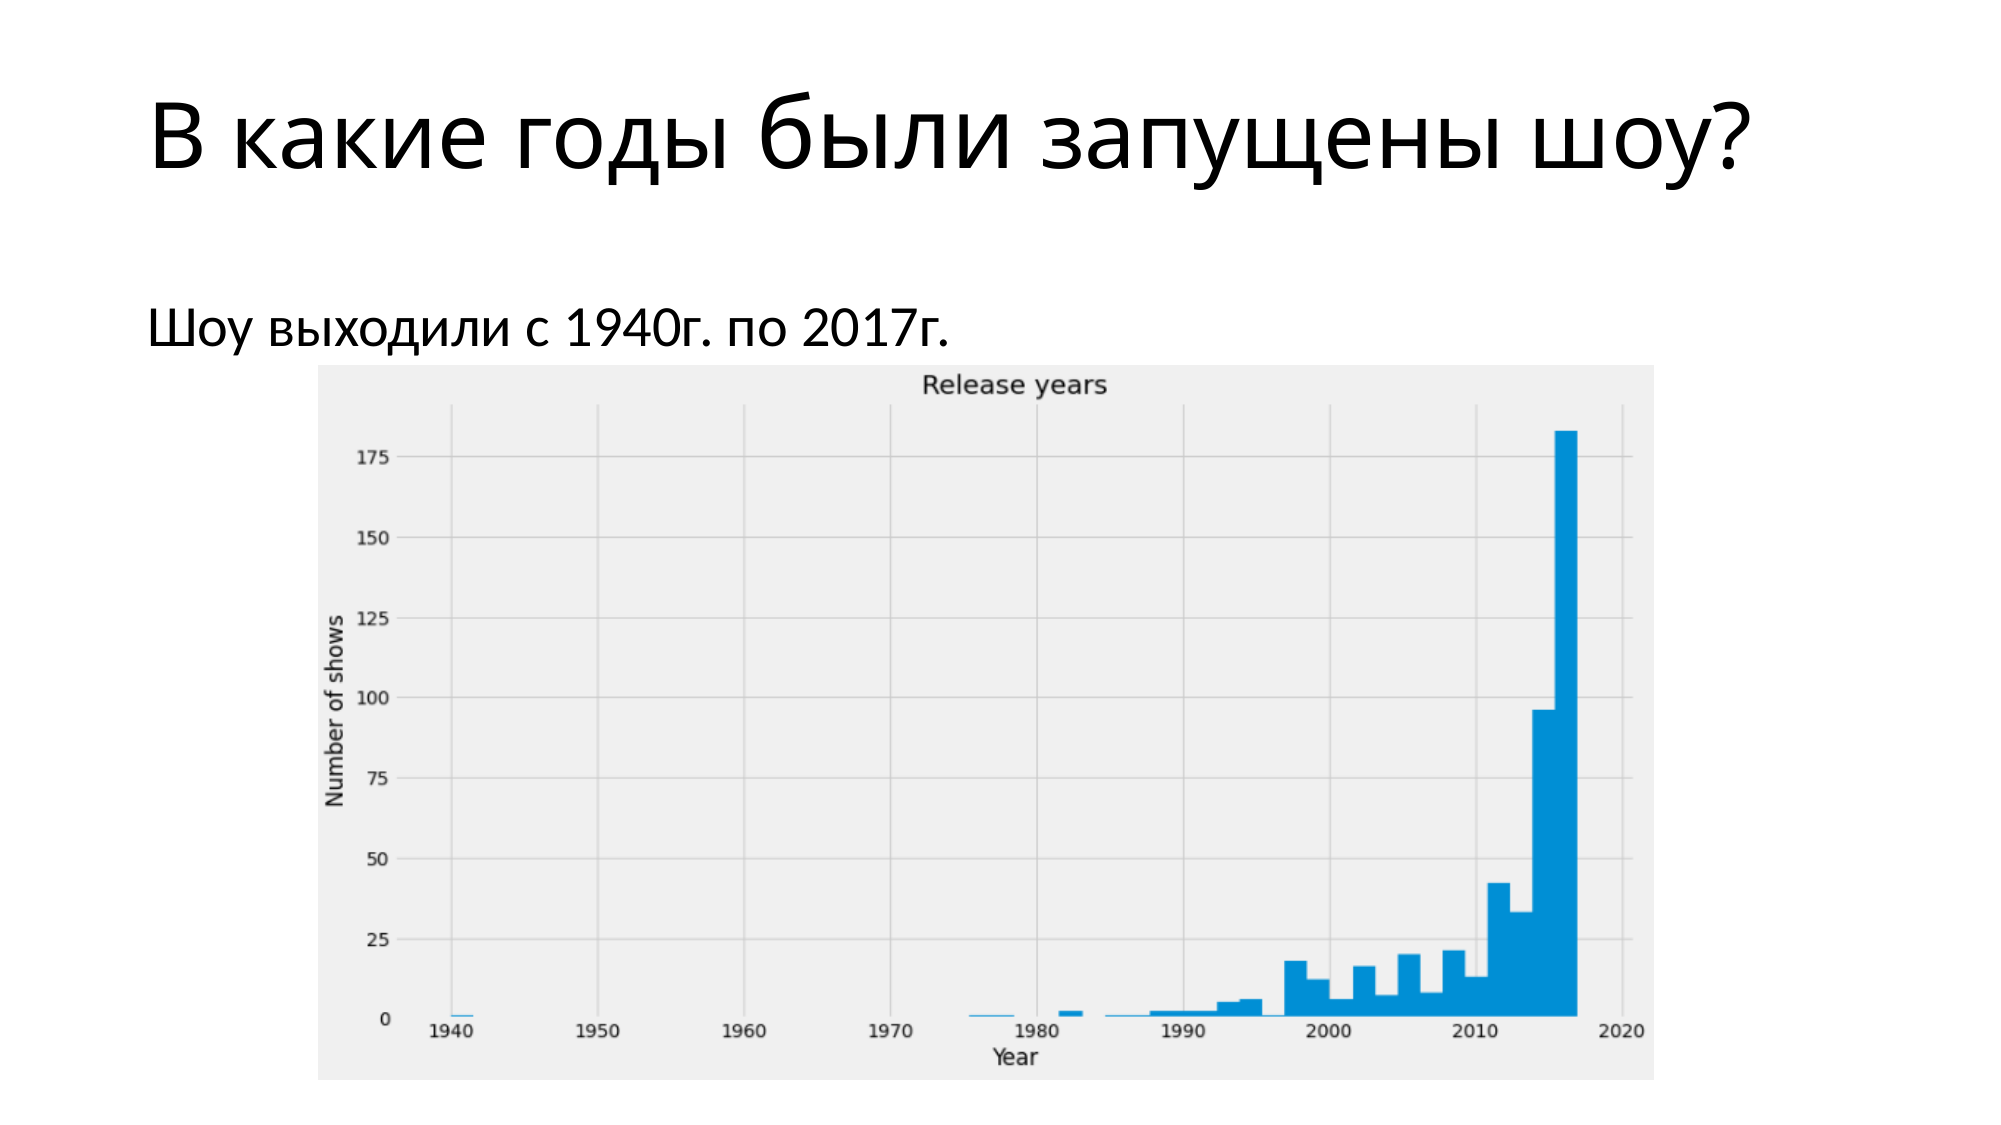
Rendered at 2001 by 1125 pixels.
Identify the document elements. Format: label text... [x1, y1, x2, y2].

picture [318, 365, 1654, 1080]
text_box Шоу выходили с 1940г. по 2017г. [132, 280, 1209, 366]
title В какие годы были запущены шоу? [132, 27, 1858, 246]
